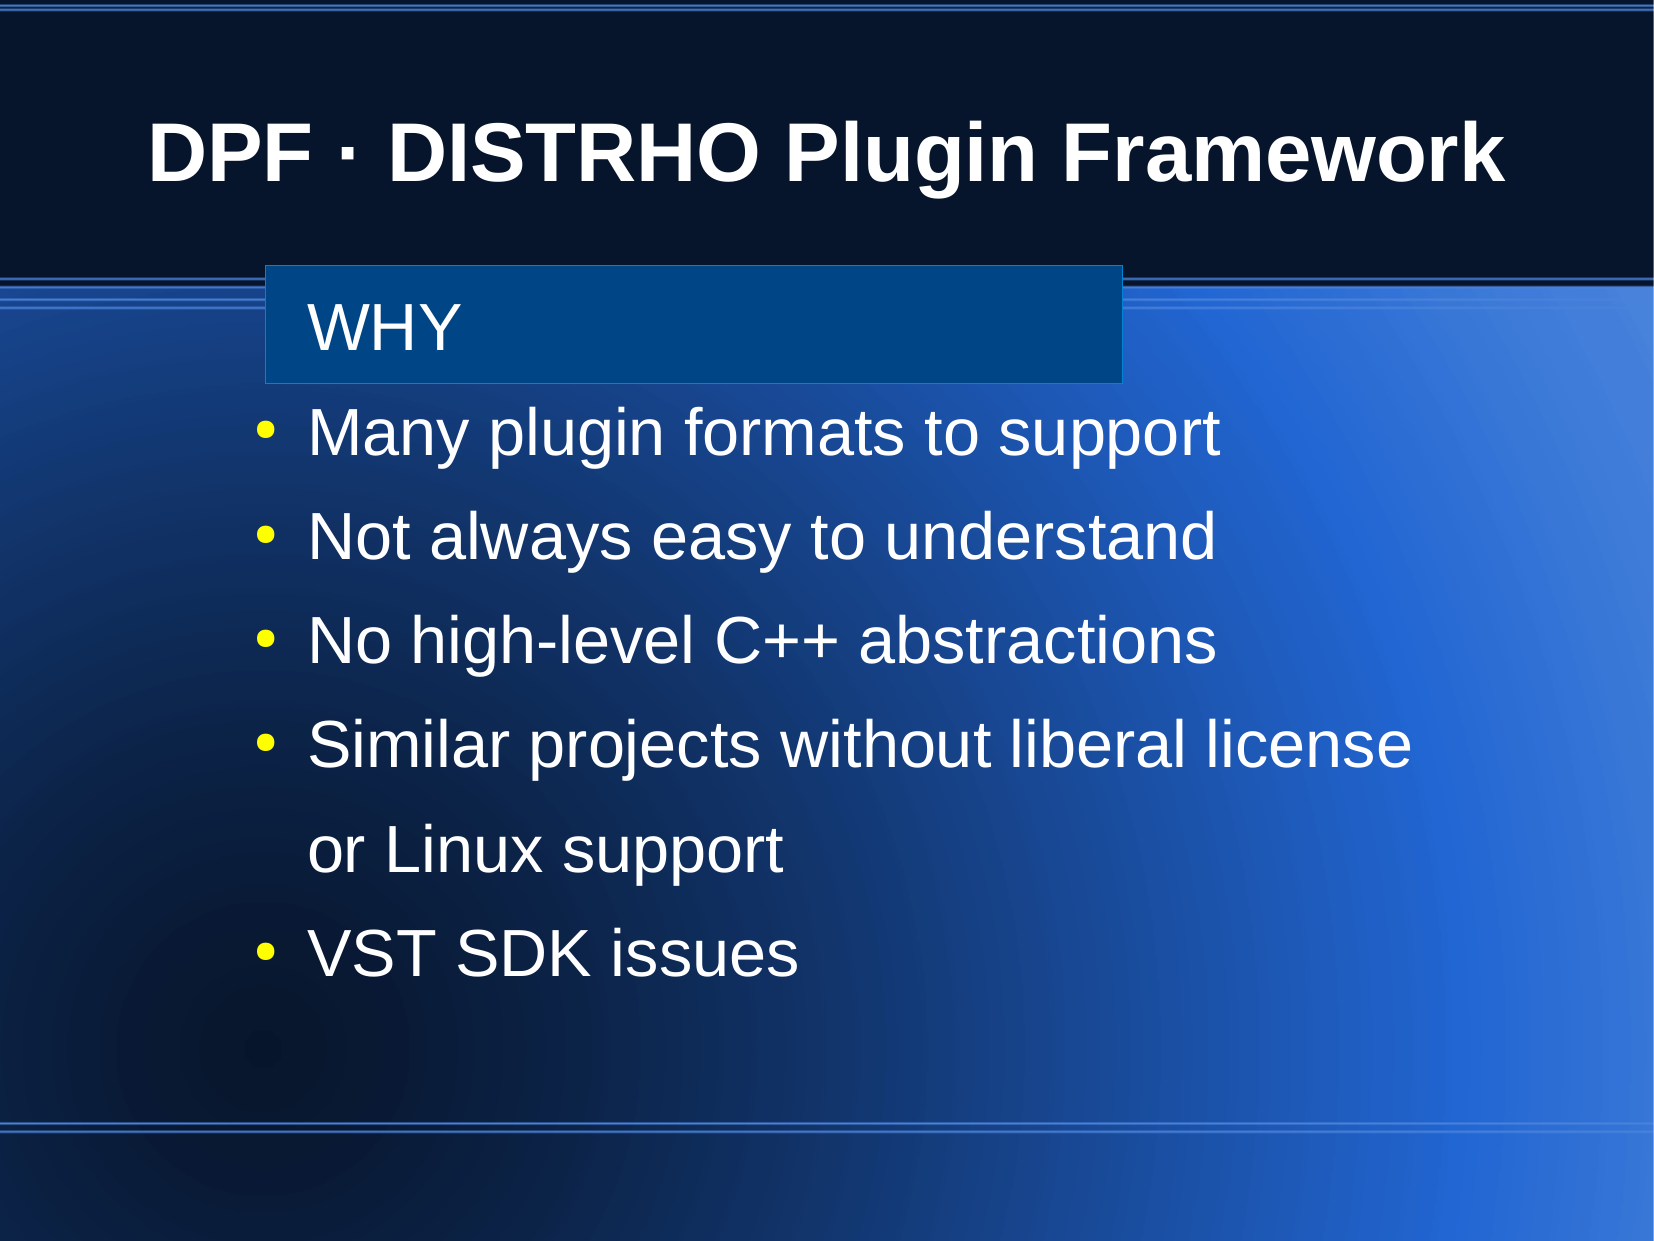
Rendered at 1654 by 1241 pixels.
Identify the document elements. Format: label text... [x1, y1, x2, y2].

title DPF · DISTRHO Plugin Framework [82, 49, 1571, 257]
text_box [265, 265, 1123, 290]
picture [0, 0, 1654, 1241]
list WHY Many plugin formats to support Not always easy to understand No high-level C++ abstractions Similar projects without liberal license or Linux support VST SDK issues [236, 290, 1571, 1010]
